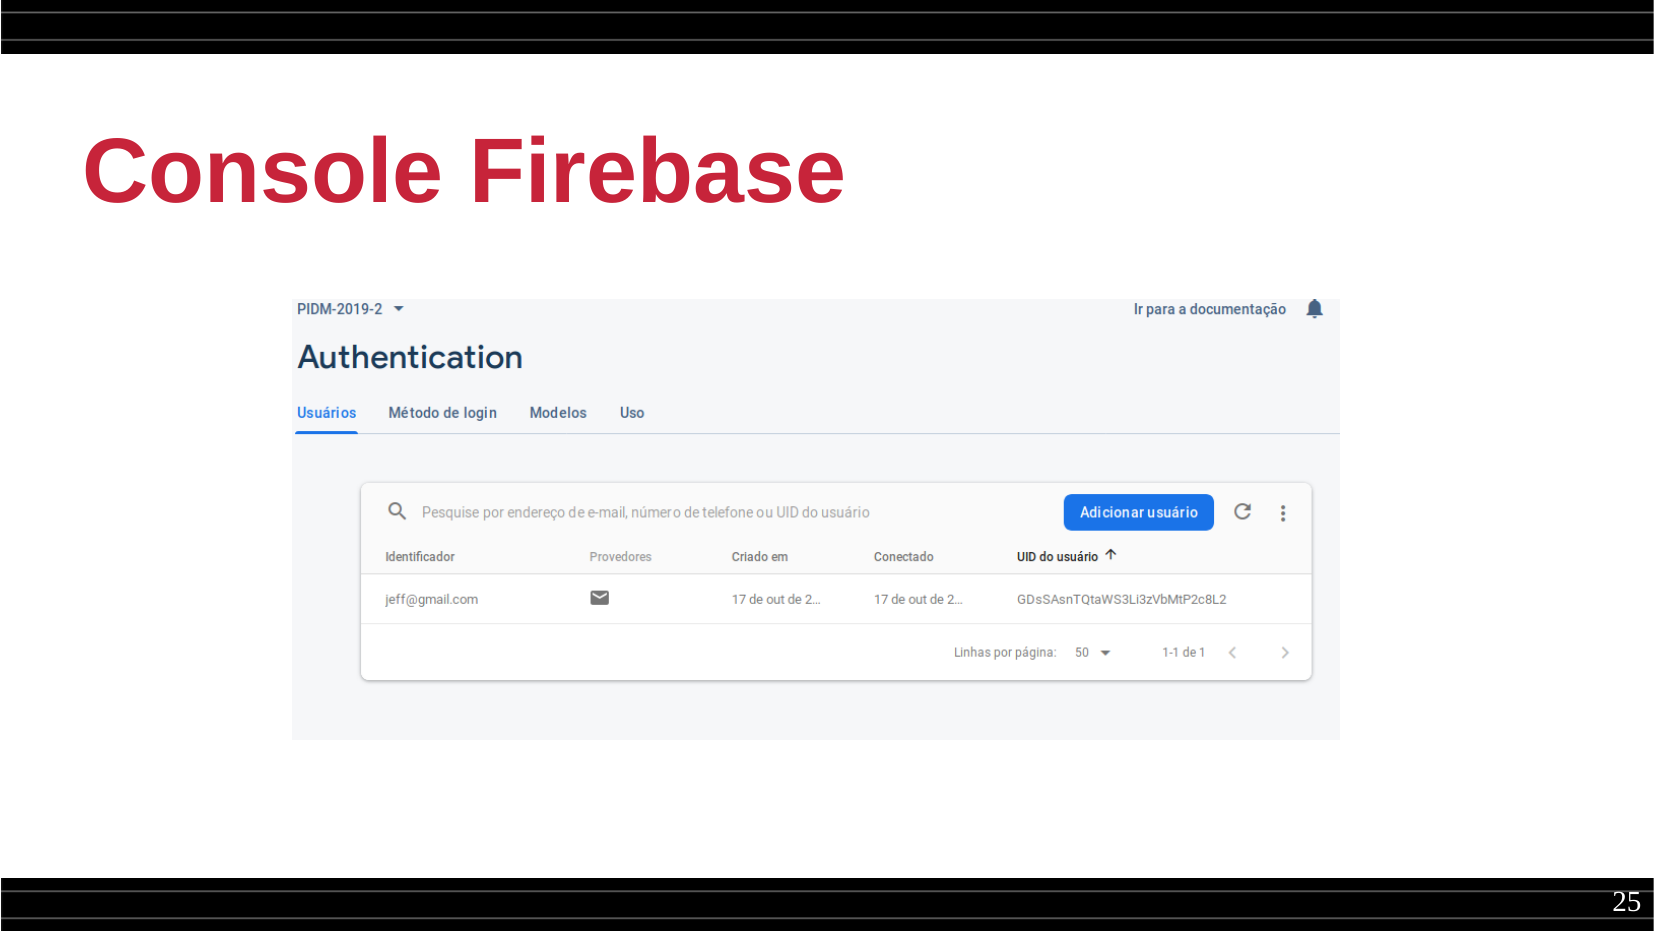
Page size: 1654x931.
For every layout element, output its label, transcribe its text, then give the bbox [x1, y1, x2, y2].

title Console Firebase [82, 92, 1571, 249]
picture [1, 0, 1654, 54]
picture [292, 299, 1340, 740]
picture [1, 878, 1654, 931]
